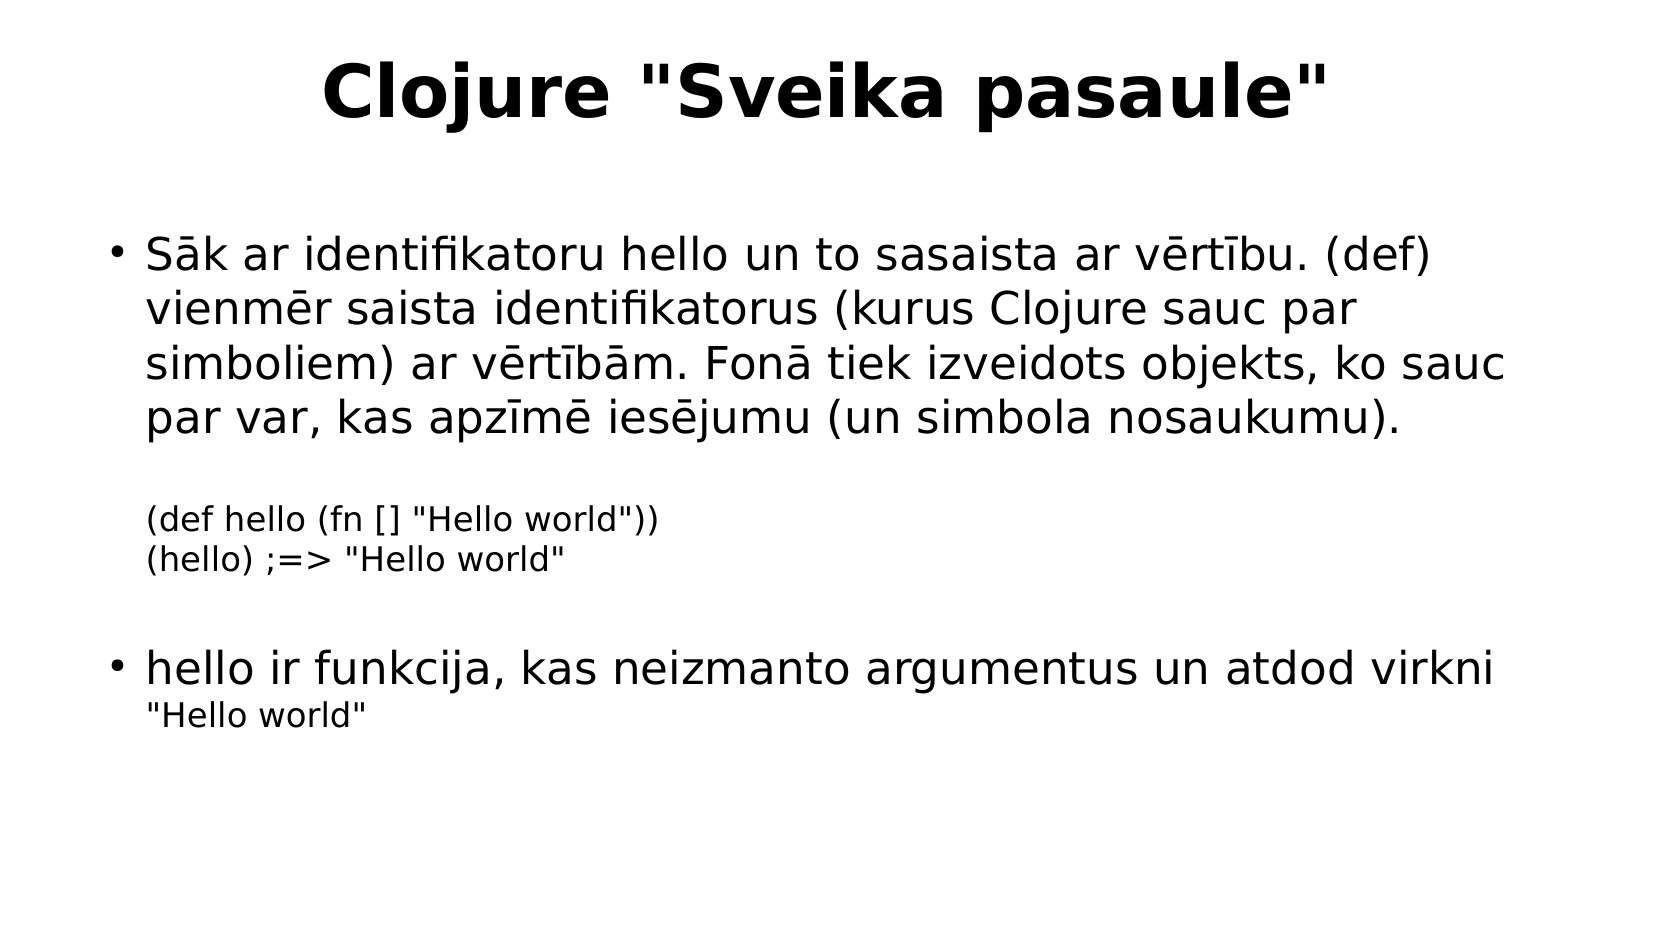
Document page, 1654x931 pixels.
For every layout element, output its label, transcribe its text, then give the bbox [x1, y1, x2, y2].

title Clojure "Sveika pasaule" [82, 37, 1571, 147]
list Sāk ar identifikatoru hello un to sasaista ar vērtību. (def) vienmēr saista identifikatorus (kurus Clojure sauc par simboliem) ar vērtībām. Fonā tiek izveidots objekts, ko sauc par var, kas apzīmē iesējumu (un simbola nosaukumu). (def hello (fn [] "Hello world")) (hello) ;=> "Hello world" hello ir funkcija, kas neizmanto argumentus un atdod virkni "Hello world" [82, 217, 1571, 758]
